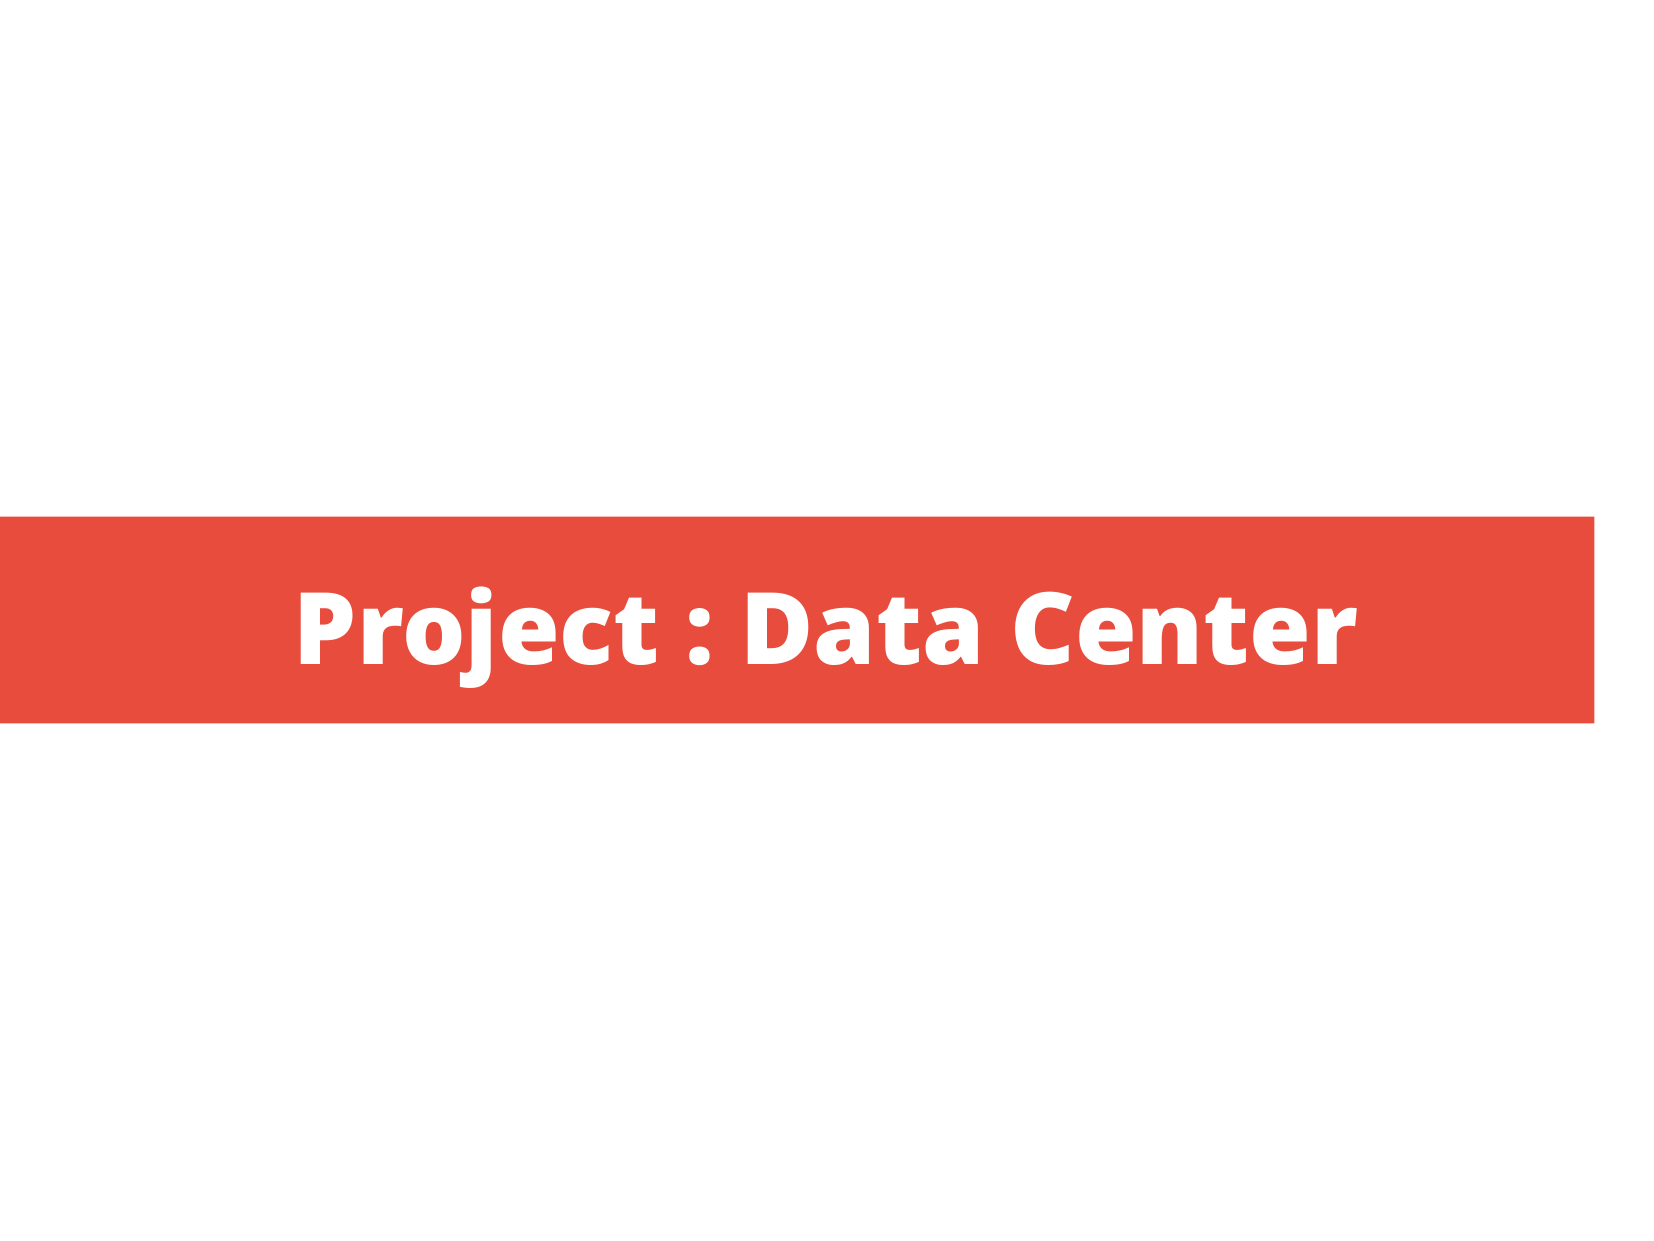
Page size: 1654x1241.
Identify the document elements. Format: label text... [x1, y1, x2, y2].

title Project : Data Center [59, 546, 1595, 694]
